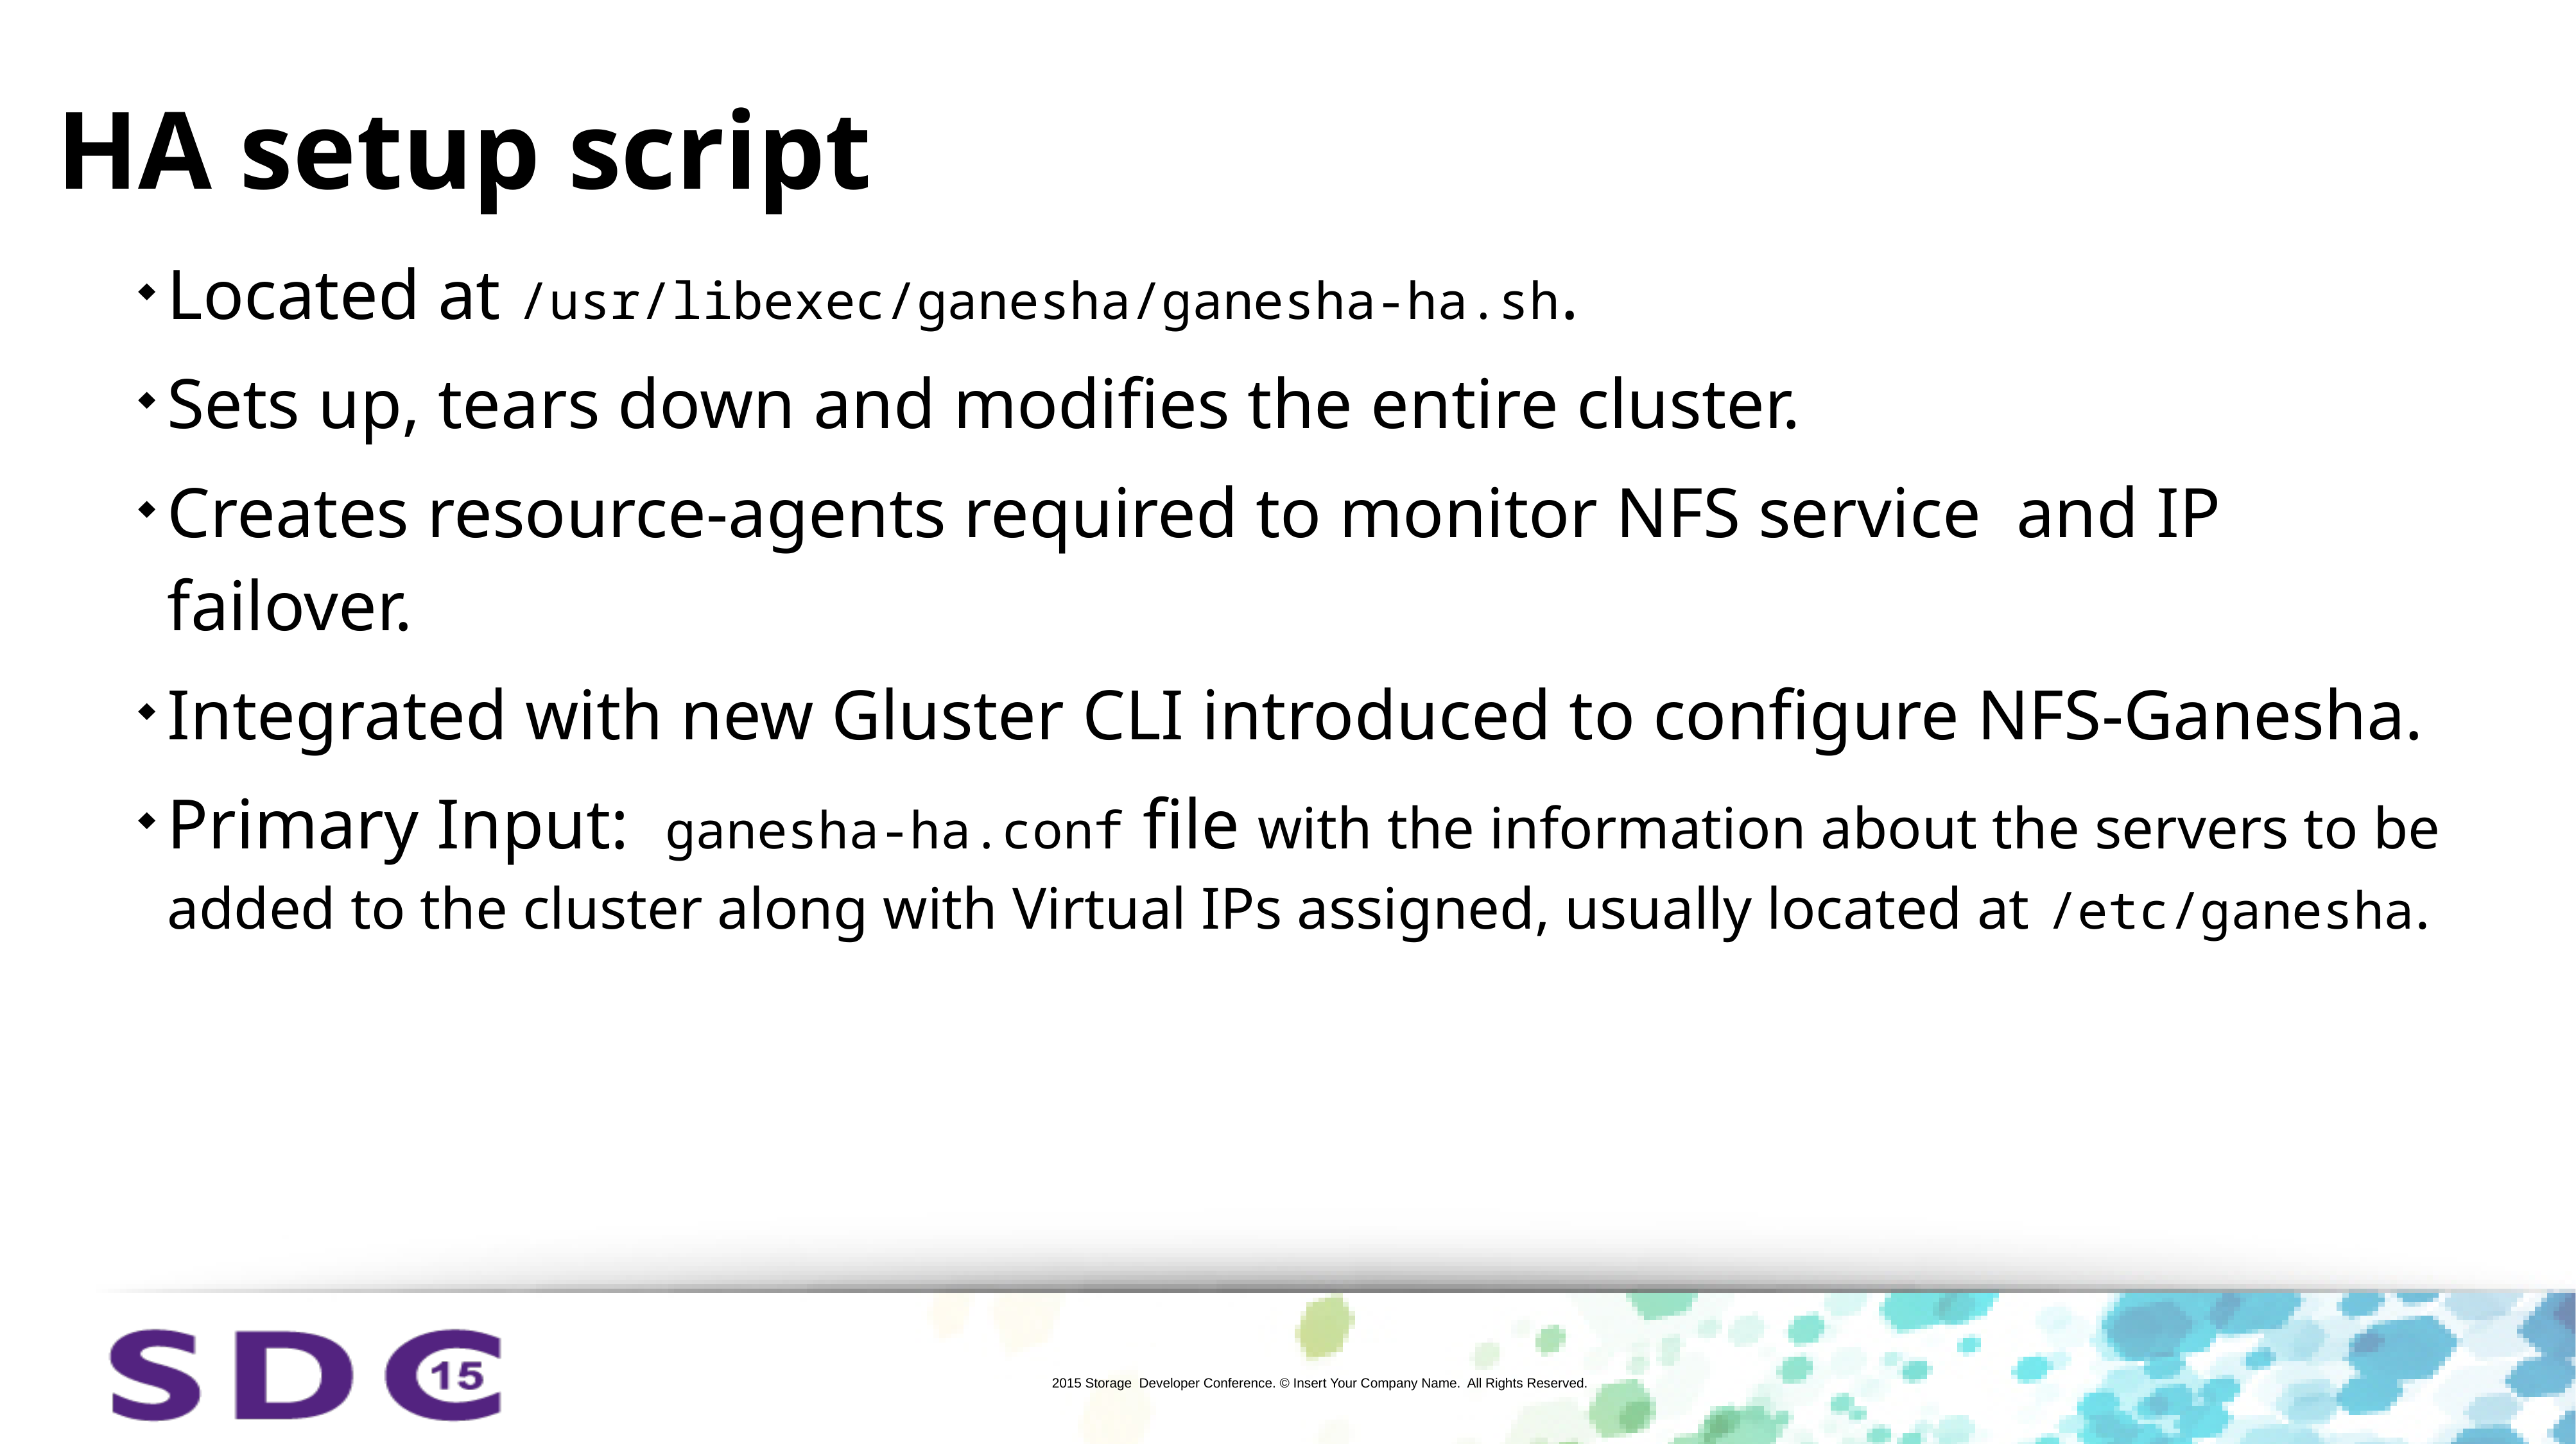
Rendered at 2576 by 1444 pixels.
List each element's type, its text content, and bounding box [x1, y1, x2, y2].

list Located at /usr/libexec/ganesha/ganesha-ha.sh. Sets up, tears down and modifies the entire cluster. Creates resource-agents required to monitor NFS service and IP failover. Integrated with new Gluster CLI introduced to configure NFS-Ganesha. Primary Input: ganesha-ha.conf file with the information about the servers to be added to the cluster along with Virtual IPs assigned, usually located at /etc/ganesha. [128, 246, 2447, 1085]
title HA setup script [56, 27, 2375, 268]
picture [0, 994, 2576, 1444]
